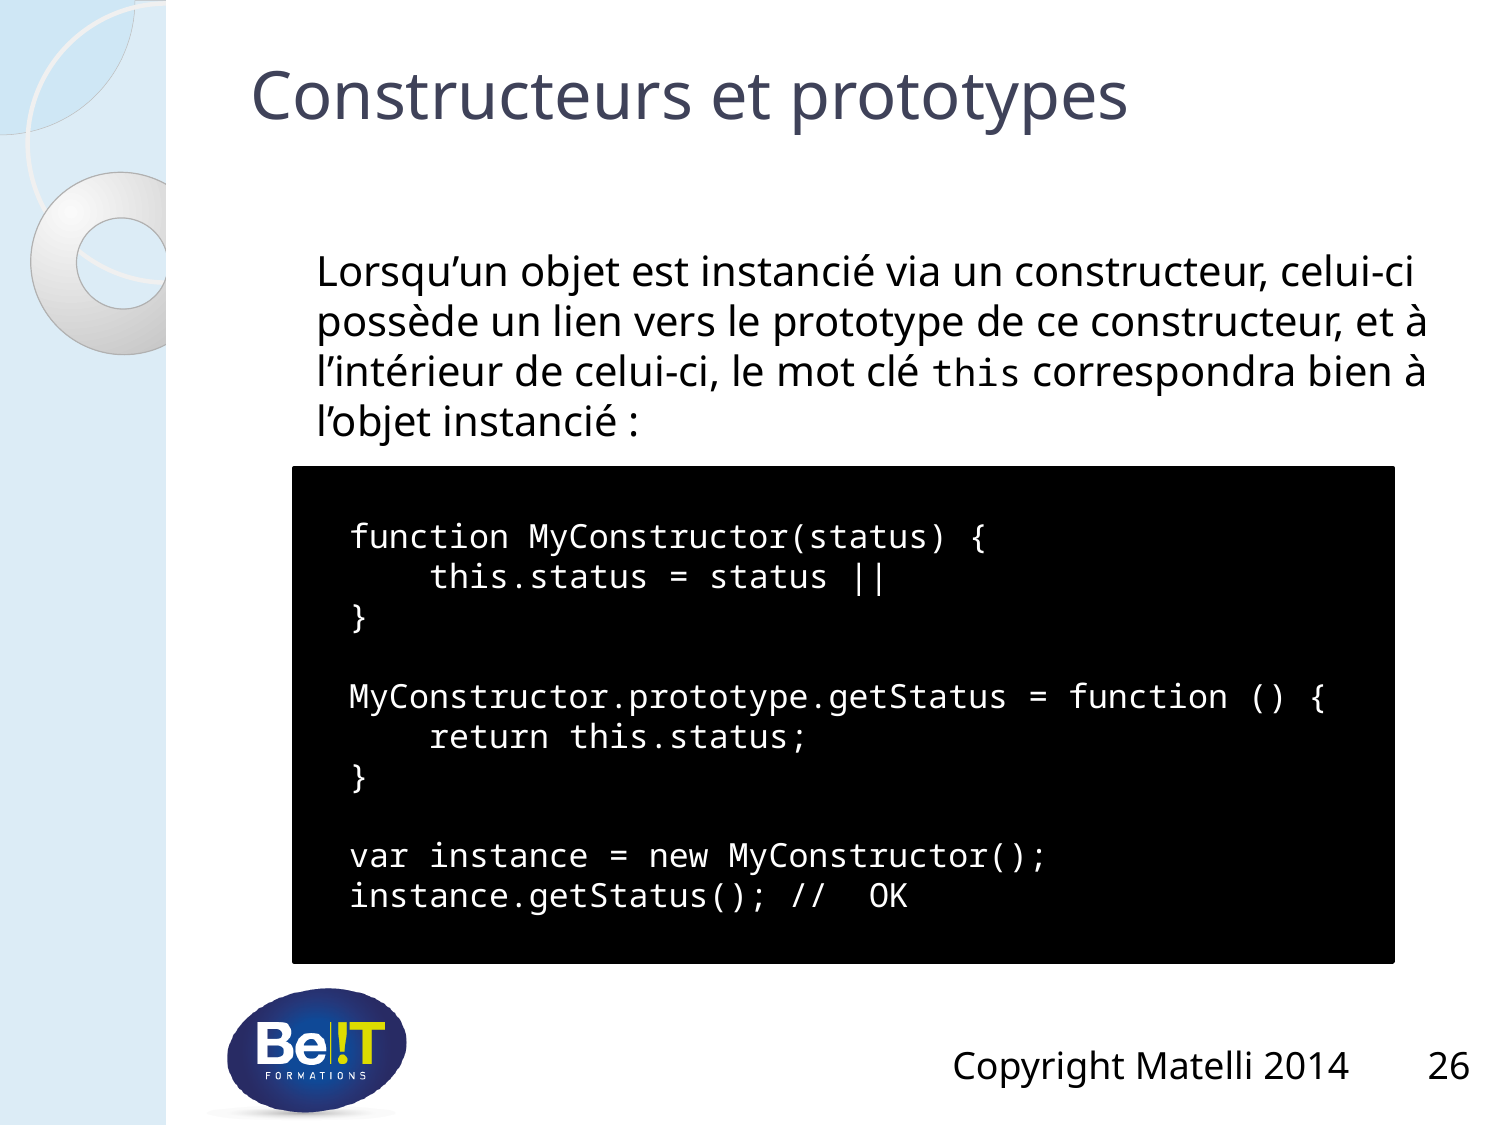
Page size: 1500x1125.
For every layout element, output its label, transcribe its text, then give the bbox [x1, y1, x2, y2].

list Lorsqu’un objet est instancié via un constructeur, celui-ci possède un lien vers le prototype de ce constructeur, et à l’intérieur de celui-ci, le mot clé this correspondra bien à l’objet instancié : [235, 237, 1471, 528]
footer Copyright Matelli 2014 [937, 1034, 1413, 1113]
title Constructeurs et prototypes [235, 45, 1466, 233]
text_box function MyConstructor(status) { this.status = status || "OK"; } MyConstructor.prototype.getStatus = function () { return this.status; } var instance = new MyConstructor(); instance.getStatus(); // "OK" [294, 467, 1393, 962]
picture [171, 977, 442, 1125]
slide_number <numéro> [1413, 1034, 1488, 1113]
